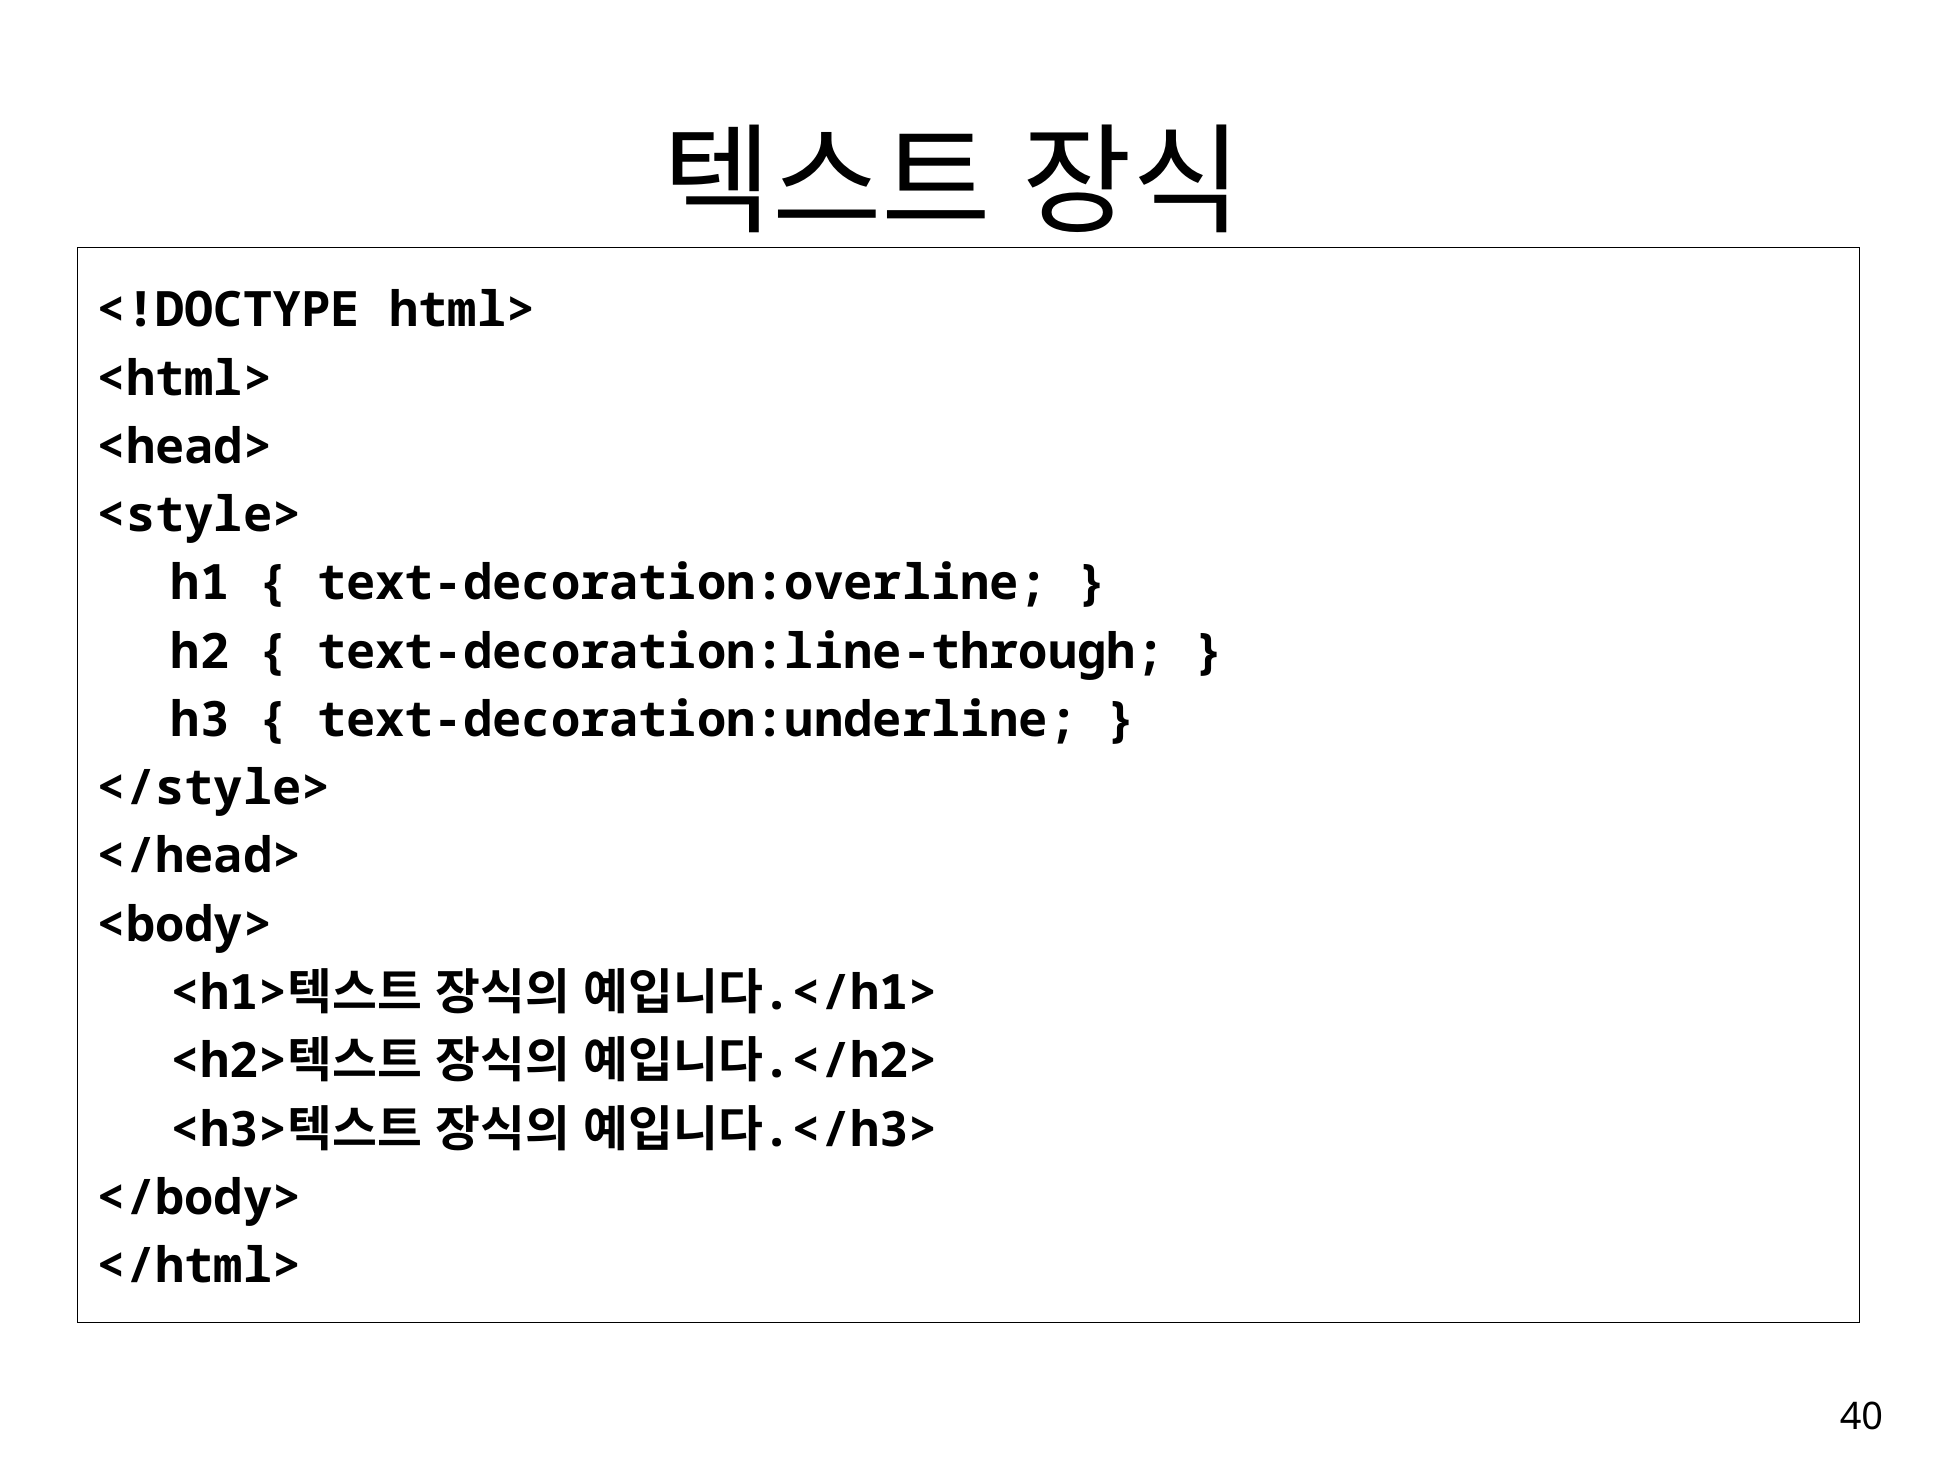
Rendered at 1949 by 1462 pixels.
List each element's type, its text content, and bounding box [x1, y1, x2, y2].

title 텍스트 장식 [156, 92, 1749, 247]
text_box <!DOCTYPE html> <html> <head> <style> h1 { text-decoration:overline; } h2 { text-decoration:line-through; } h3 { text-decoration:underline; } </style> </head> <body> <h1>텍스트 장식의 예입니다.</h1> <h2>텍스트 장식의 예입니다.</h2> <h3>텍스트 장식의 예입니다.</h3> </body> </html> [77, 247, 1860, 1323]
slide_number <숫자> [1496, 1372, 1899, 1462]
